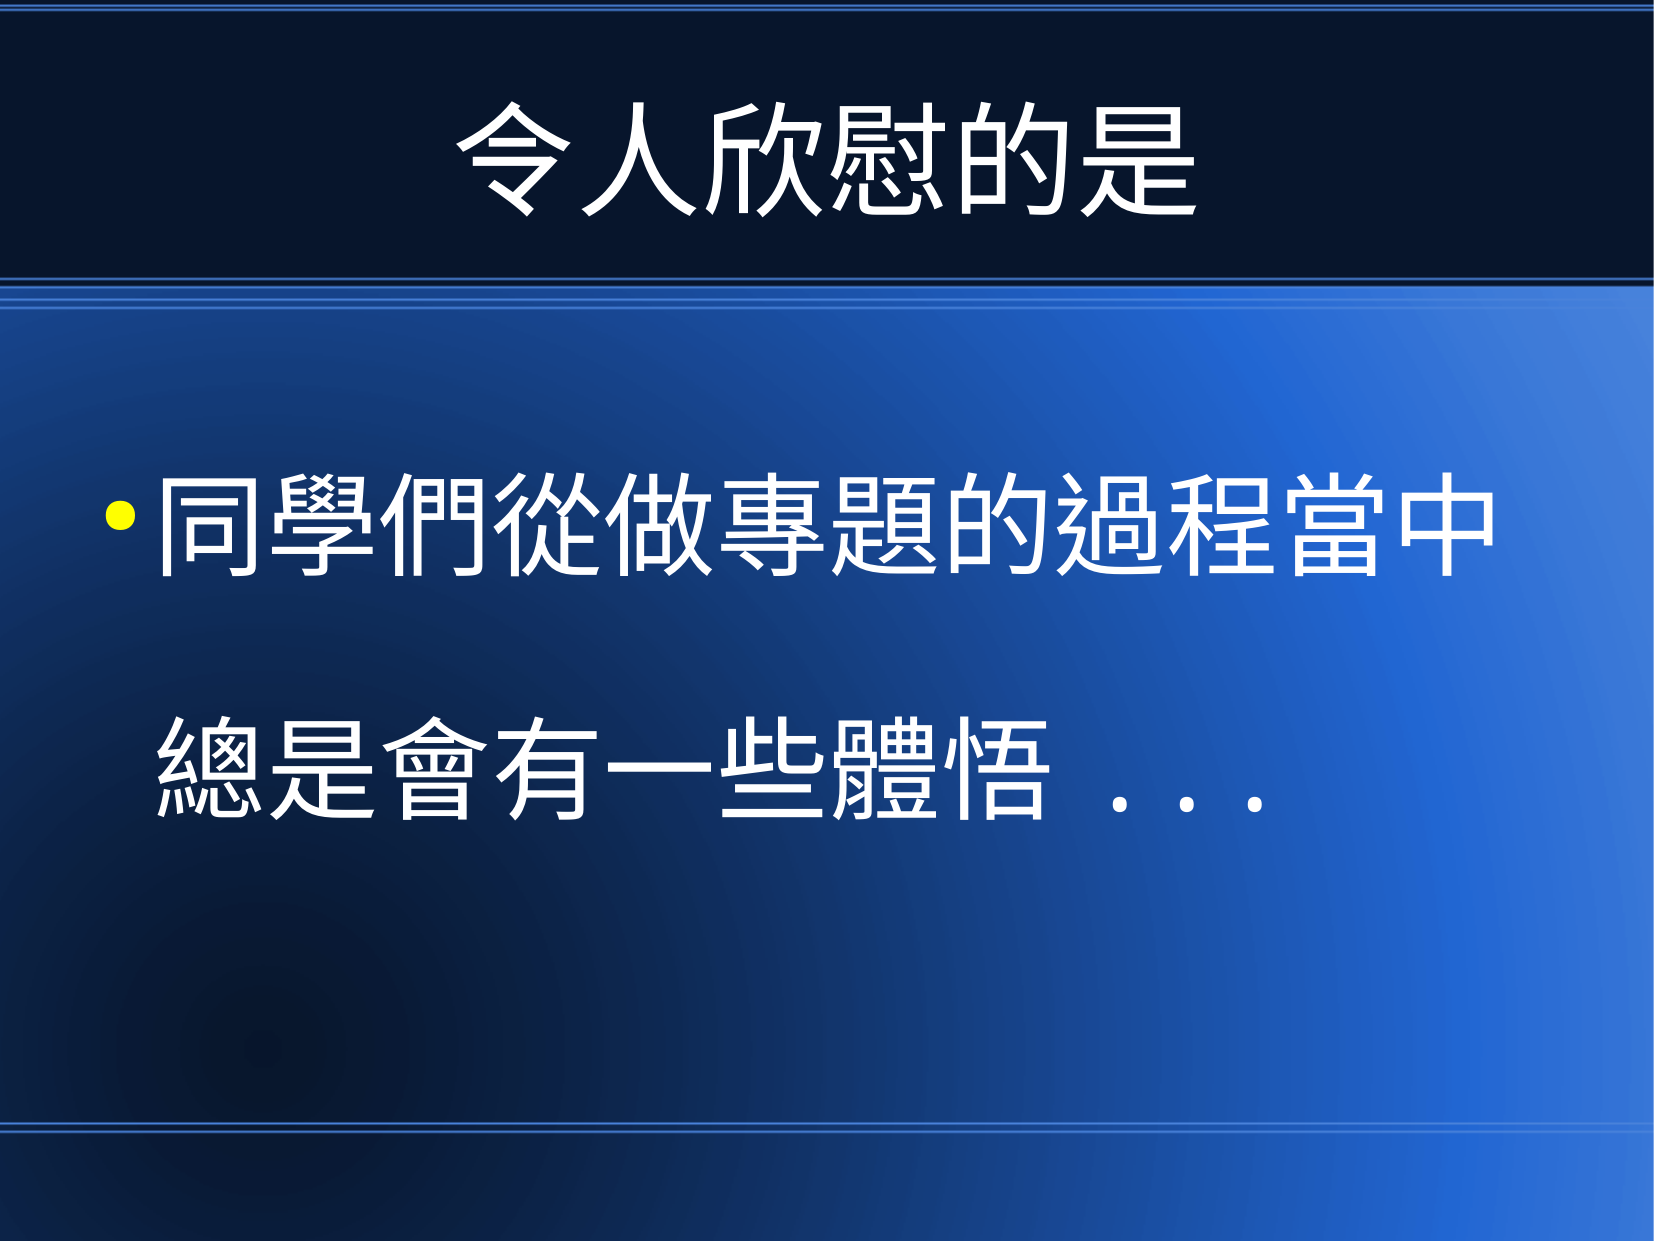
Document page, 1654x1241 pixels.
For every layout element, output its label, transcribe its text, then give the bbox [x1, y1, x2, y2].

title 令人欣慰的是 [82, 49, 1571, 257]
list 同學們從做專題的過程當中 總是會有一些體悟... [82, 355, 1571, 1241]
picture [0, 0, 1654, 1241]
